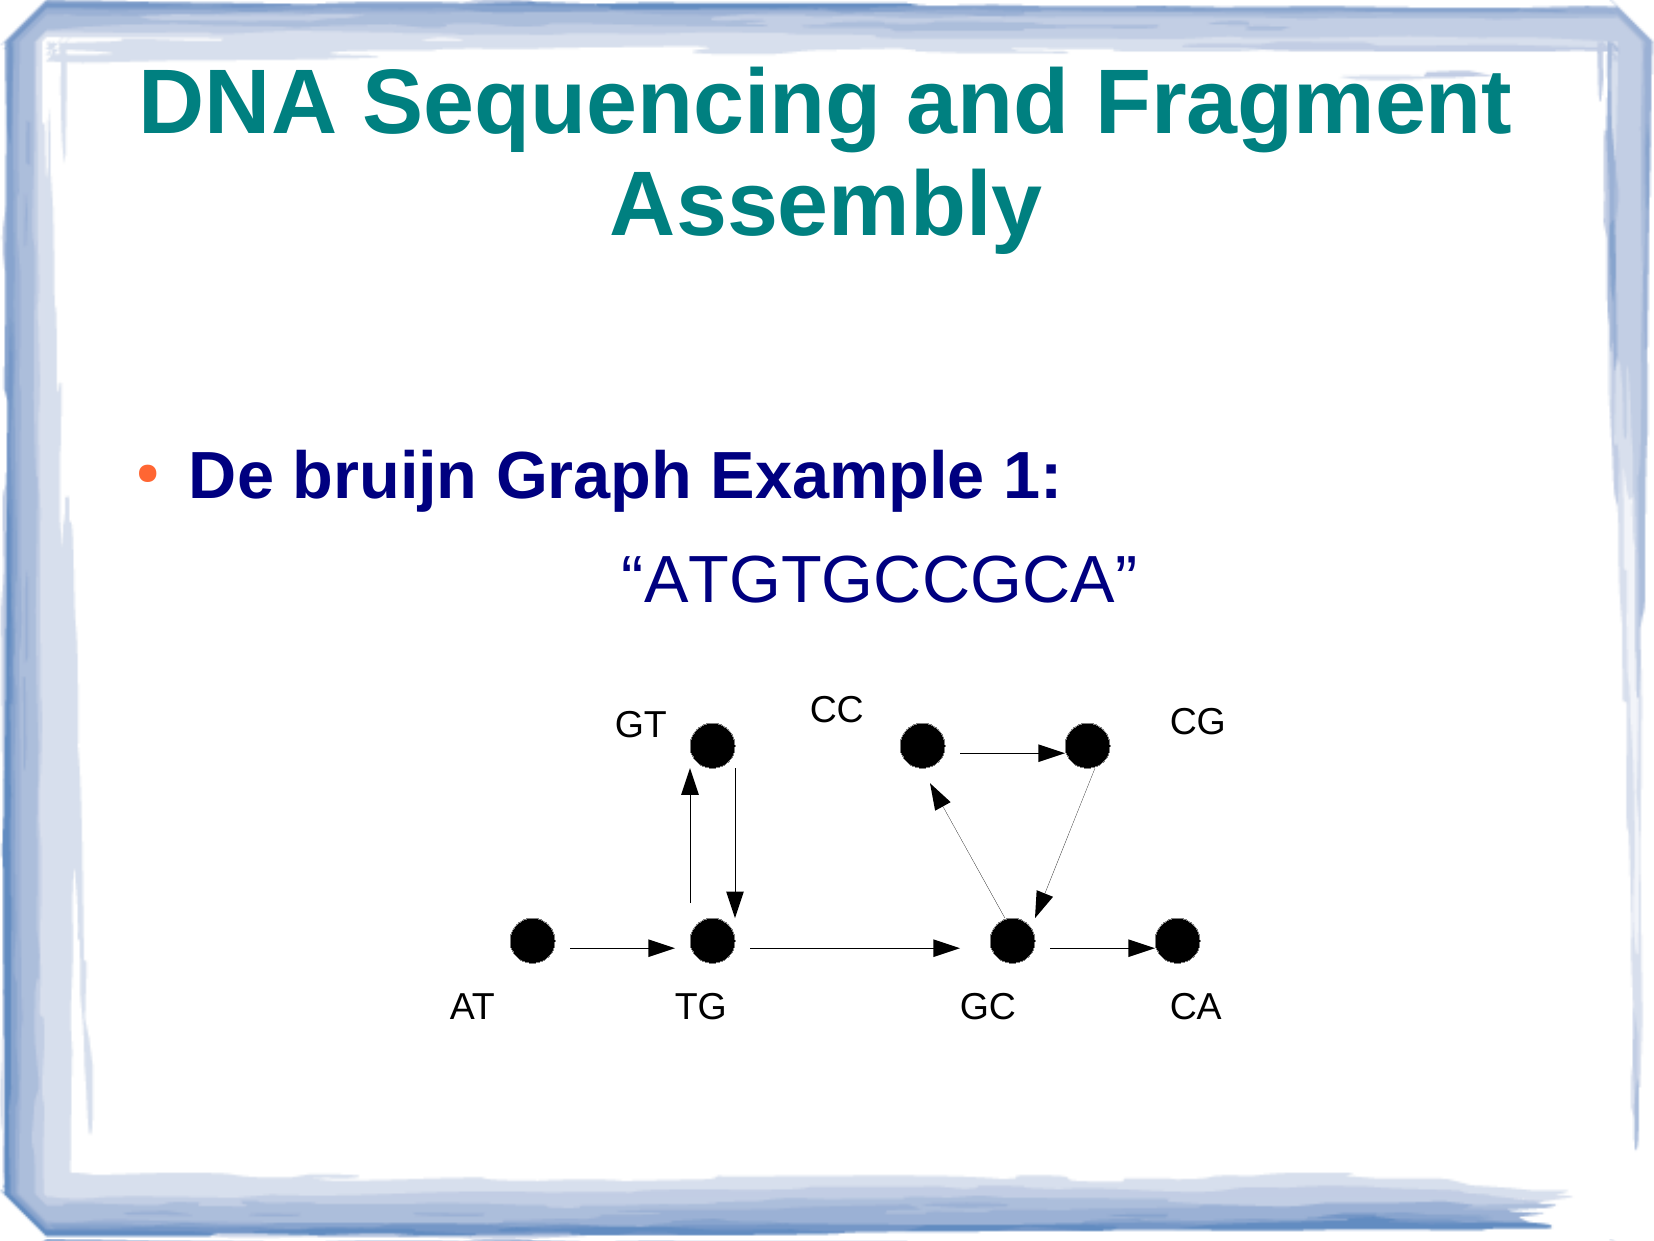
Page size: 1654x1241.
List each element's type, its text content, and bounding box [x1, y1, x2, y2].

text_box CG [1155, 693, 1246, 751]
text_box [510, 918, 556, 964]
text_box AT [435, 978, 511, 1036]
text_box TG [660, 978, 751, 1036]
list De bruijn Graph Example 1: “ATGTGCCGCA” [118, 324, 1571, 1144]
text_box GT [600, 696, 691, 754]
text_box GC [945, 978, 1051, 1036]
picture [0, 0, 1654, 1241]
text_box [900, 723, 946, 769]
text_box [691, 723, 736, 769]
text_box [990, 918, 1036, 964]
text_box [1155, 918, 1201, 964]
text_box CA [1155, 978, 1246, 1036]
text_box [690, 918, 736, 964]
text_box CC [795, 681, 886, 739]
title DNA Sequencing and Fragment Assembly [82, 49, 1571, 257]
text_box [1065, 723, 1111, 769]
